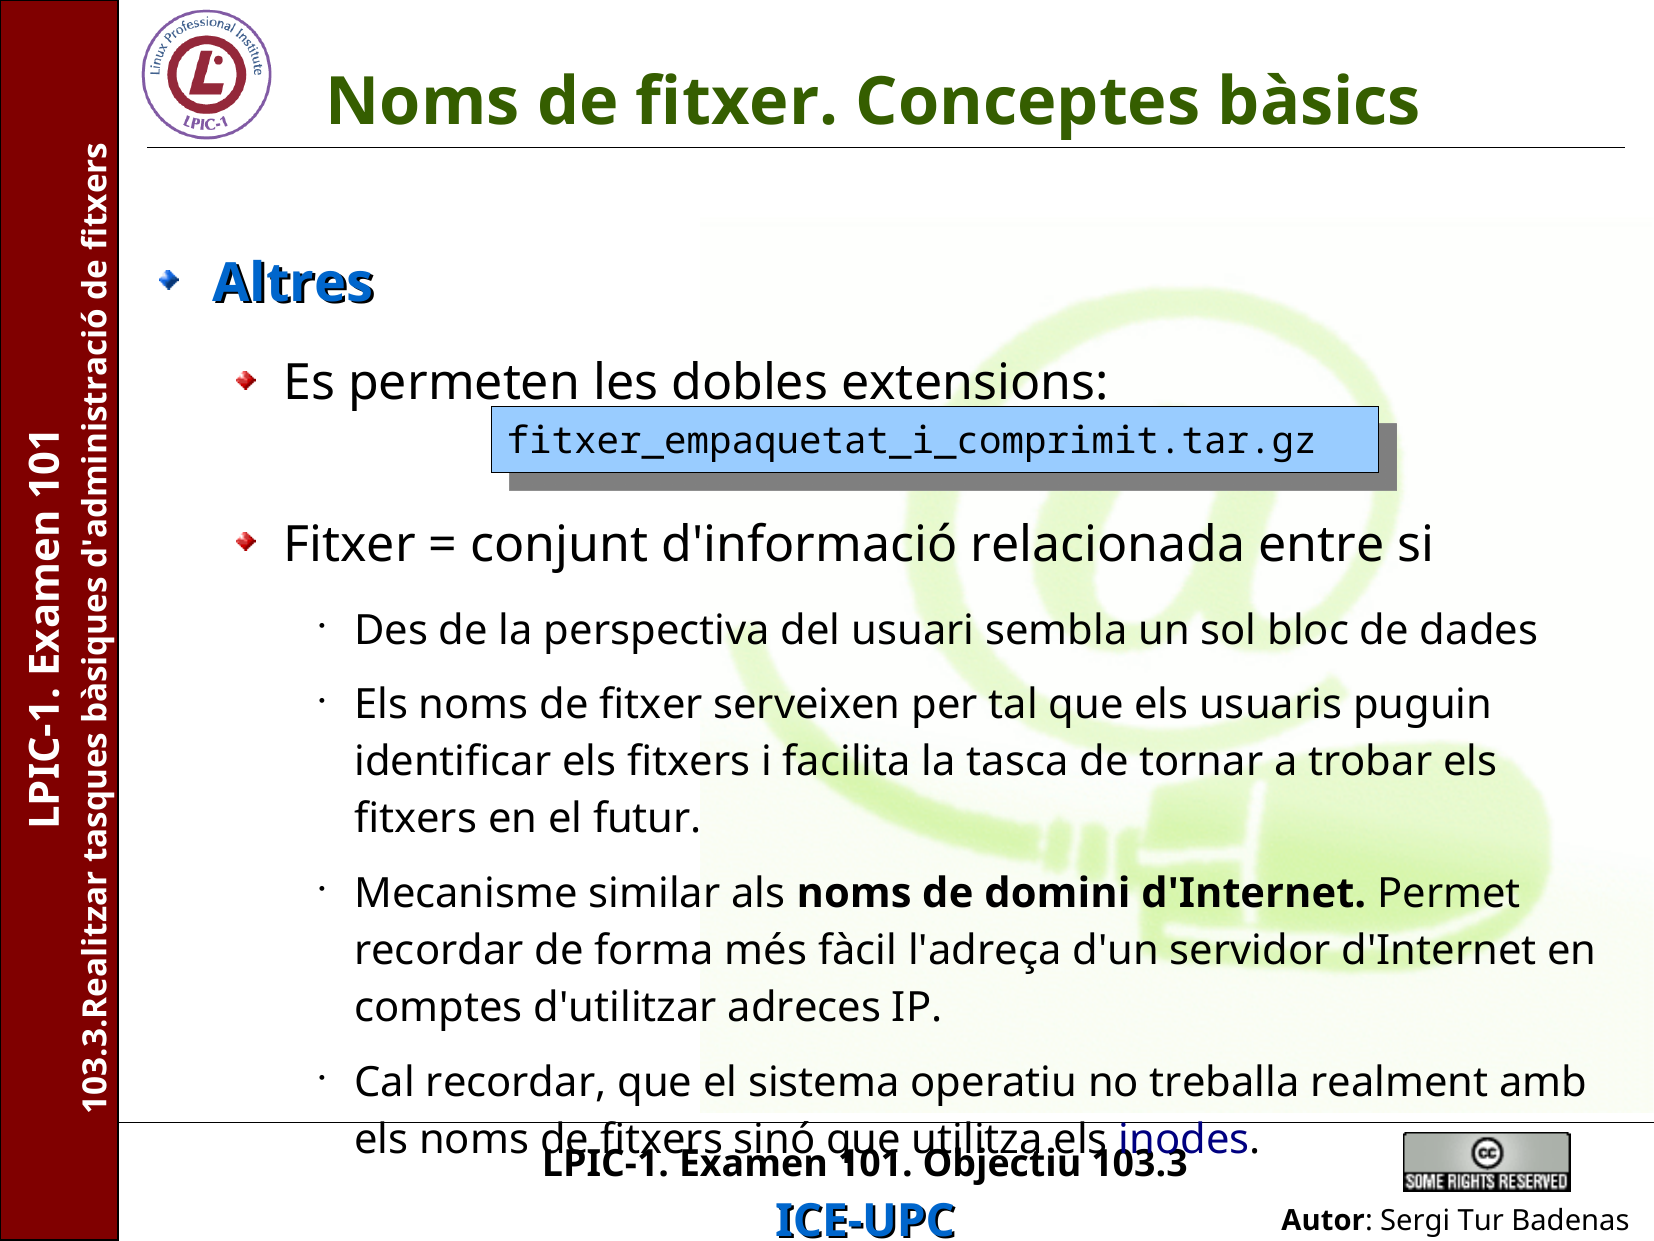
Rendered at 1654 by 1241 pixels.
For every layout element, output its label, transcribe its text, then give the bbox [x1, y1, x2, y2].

picture [1357, 1085, 1367, 1093]
picture [1505, 1085, 1515, 1093]
picture [1333, 1078, 1345, 1083]
picture [1008, 1085, 1018, 1093]
picture [1403, 1132, 1571, 1192]
picture [1058, 1078, 1070, 1093]
picture [882, 1085, 892, 1093]
picture [1237, 1085, 1247, 1093]
picture [1430, 1078, 1442, 1083]
picture [709, 1078, 721, 1083]
text_box fitxer_empaquetat_i_comprimit.tar.gz [491, 406, 1379, 467]
picture [1119, 1078, 1132, 1093]
picture [135, 5, 277, 56]
picture [967, 1078, 979, 1083]
title Noms de fitxer. Conceptes bàsics [129, 56, 1619, 141]
picture [1188, 1078, 1200, 1083]
picture [700, 217, 1654, 1113]
list Altres Es permeten les dobles extensions: Fitxer = conjunt d'informació relacionada entre si Des de la perspectiva del usuari sembla un sol bloc de dades Els noms de fitxer serveixen per tal que els usuaris puguin identificar els fitxers i facilita la tasca de tornar a trobar els fitxers en el futur. Mecanisme similar als noms de domini d'Internet. Permet recordar de forma més fàcil l'adreça d'un servidor d'Internet en comptes d'utilitzar adreces IP. Cal recordar, que el sistema operatiu no treballa realment amb els noms de fitxers sinó que utilitza els inodes. [141, 242, 1630, 1078]
picture [819, 1078, 831, 1083]
picture [916, 1078, 929, 1093]
picture [1568, 1078, 1581, 1093]
picture [1282, 1085, 1292, 1093]
picture [1212, 1078, 1225, 1093]
picture [942, 1078, 955, 1093]
